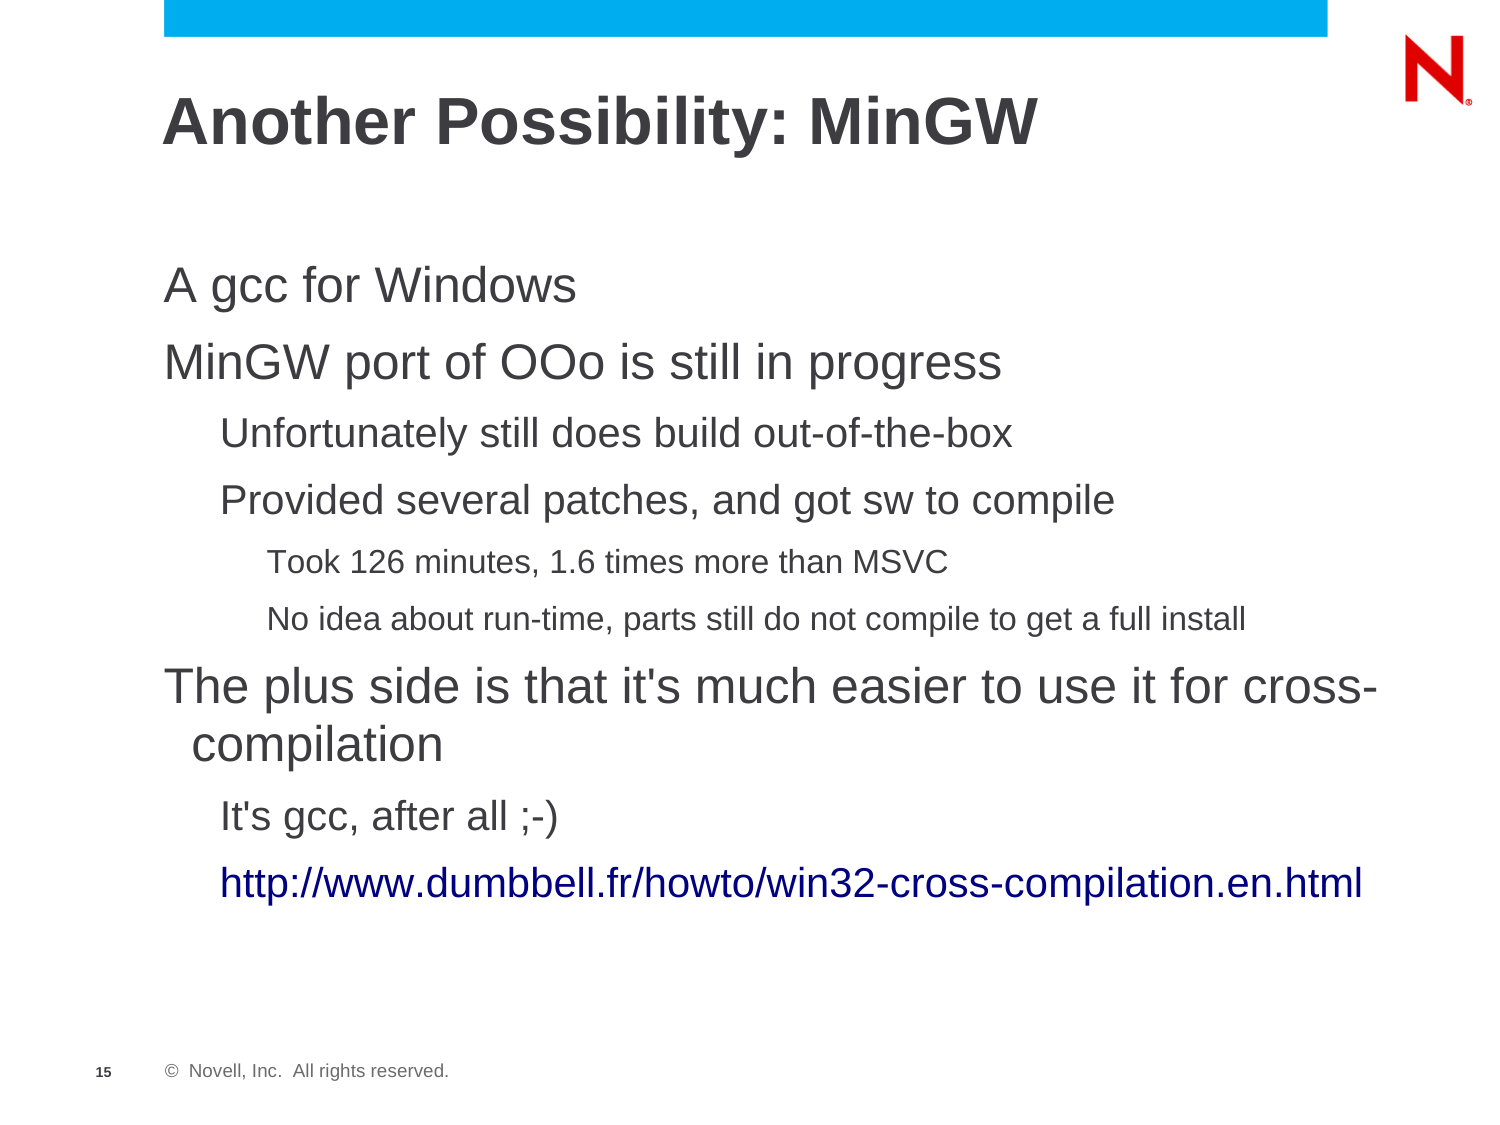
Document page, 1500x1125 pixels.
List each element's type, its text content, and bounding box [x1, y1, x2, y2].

picture [1403, 32, 1473, 107]
list A gcc for Windows MinGW port of OOo is still in progress Unfortunately still does build out-of-the-box Provided several patches, and got sw to compile Took 126 minutes, 1.6 times more than MSVC No idea about run-time, parts still do not compile to get a full install The plus side is that it's much easier to use it for cross-compilation It's gcc, after all ;-) http://www.dumbbell.fr/howto/win32-cross-compilation.en.html [163, 254, 1404, 986]
title Another Possibility: MinGW [161, 41, 1383, 205]
